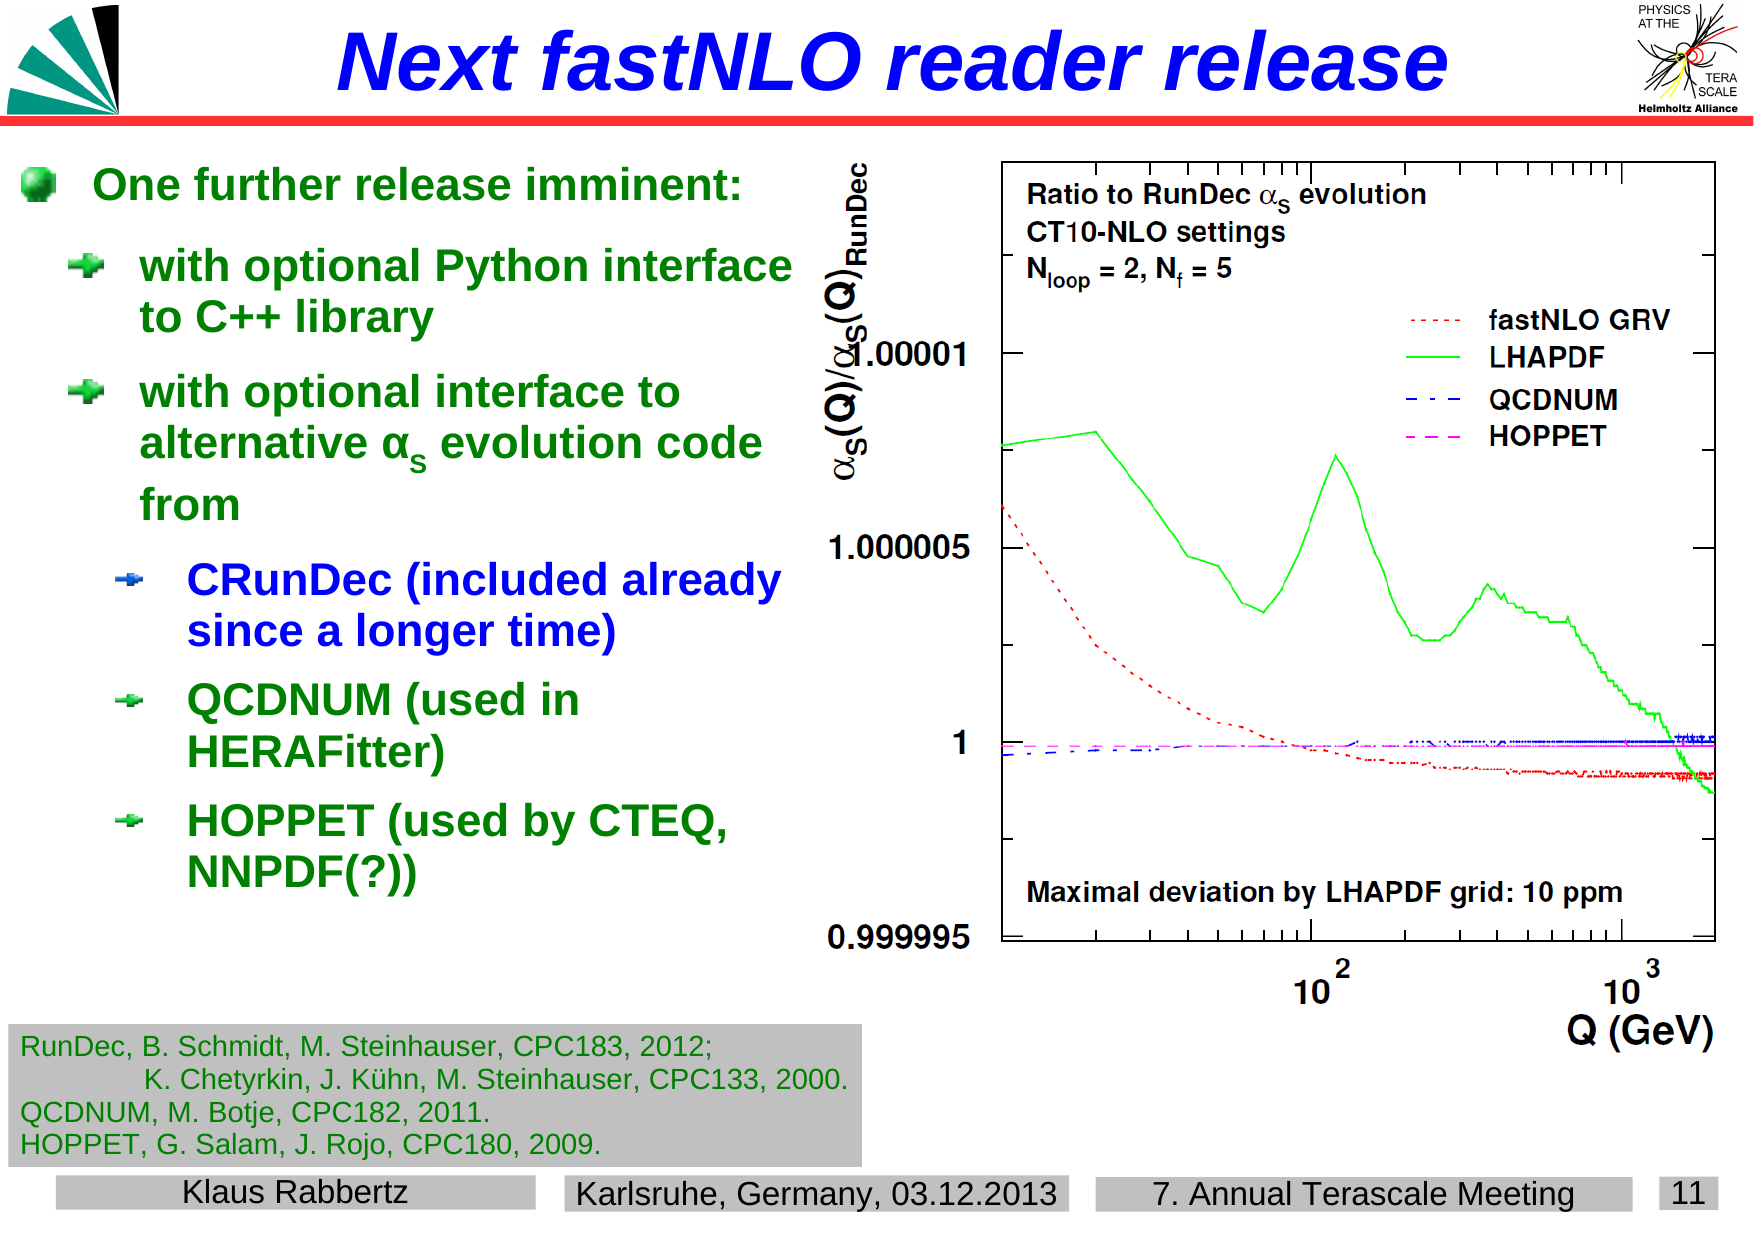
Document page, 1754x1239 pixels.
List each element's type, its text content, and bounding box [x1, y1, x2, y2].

picture [7, 5, 119, 116]
picture [1631, 1, 1745, 115]
list One further release imminent: with optional Python interface to C++ library with optional interface to alternative αS evolution code from CRunDec (included already since a longer time) QCDNUM (used in HERAFitter) HOPPET (used by CTEQ, NNPDF(?)) [9, 158, 809, 898]
picture [814, 154, 1727, 1054]
title Next fastNLO reader release [123, 0, 1606, 115]
text_box RunDec, B. Schmidt, M. Steinhauser, CPC183, 2012; K. Chetyrkin, J. Kühn, M. Steinhauser, CPC133, 2000. QCDNUM, M. Botje, CPC182, 2011. HOPPET, G. Salam, J. Rojo, CPC180, 2009. [8, 1024, 862, 1167]
